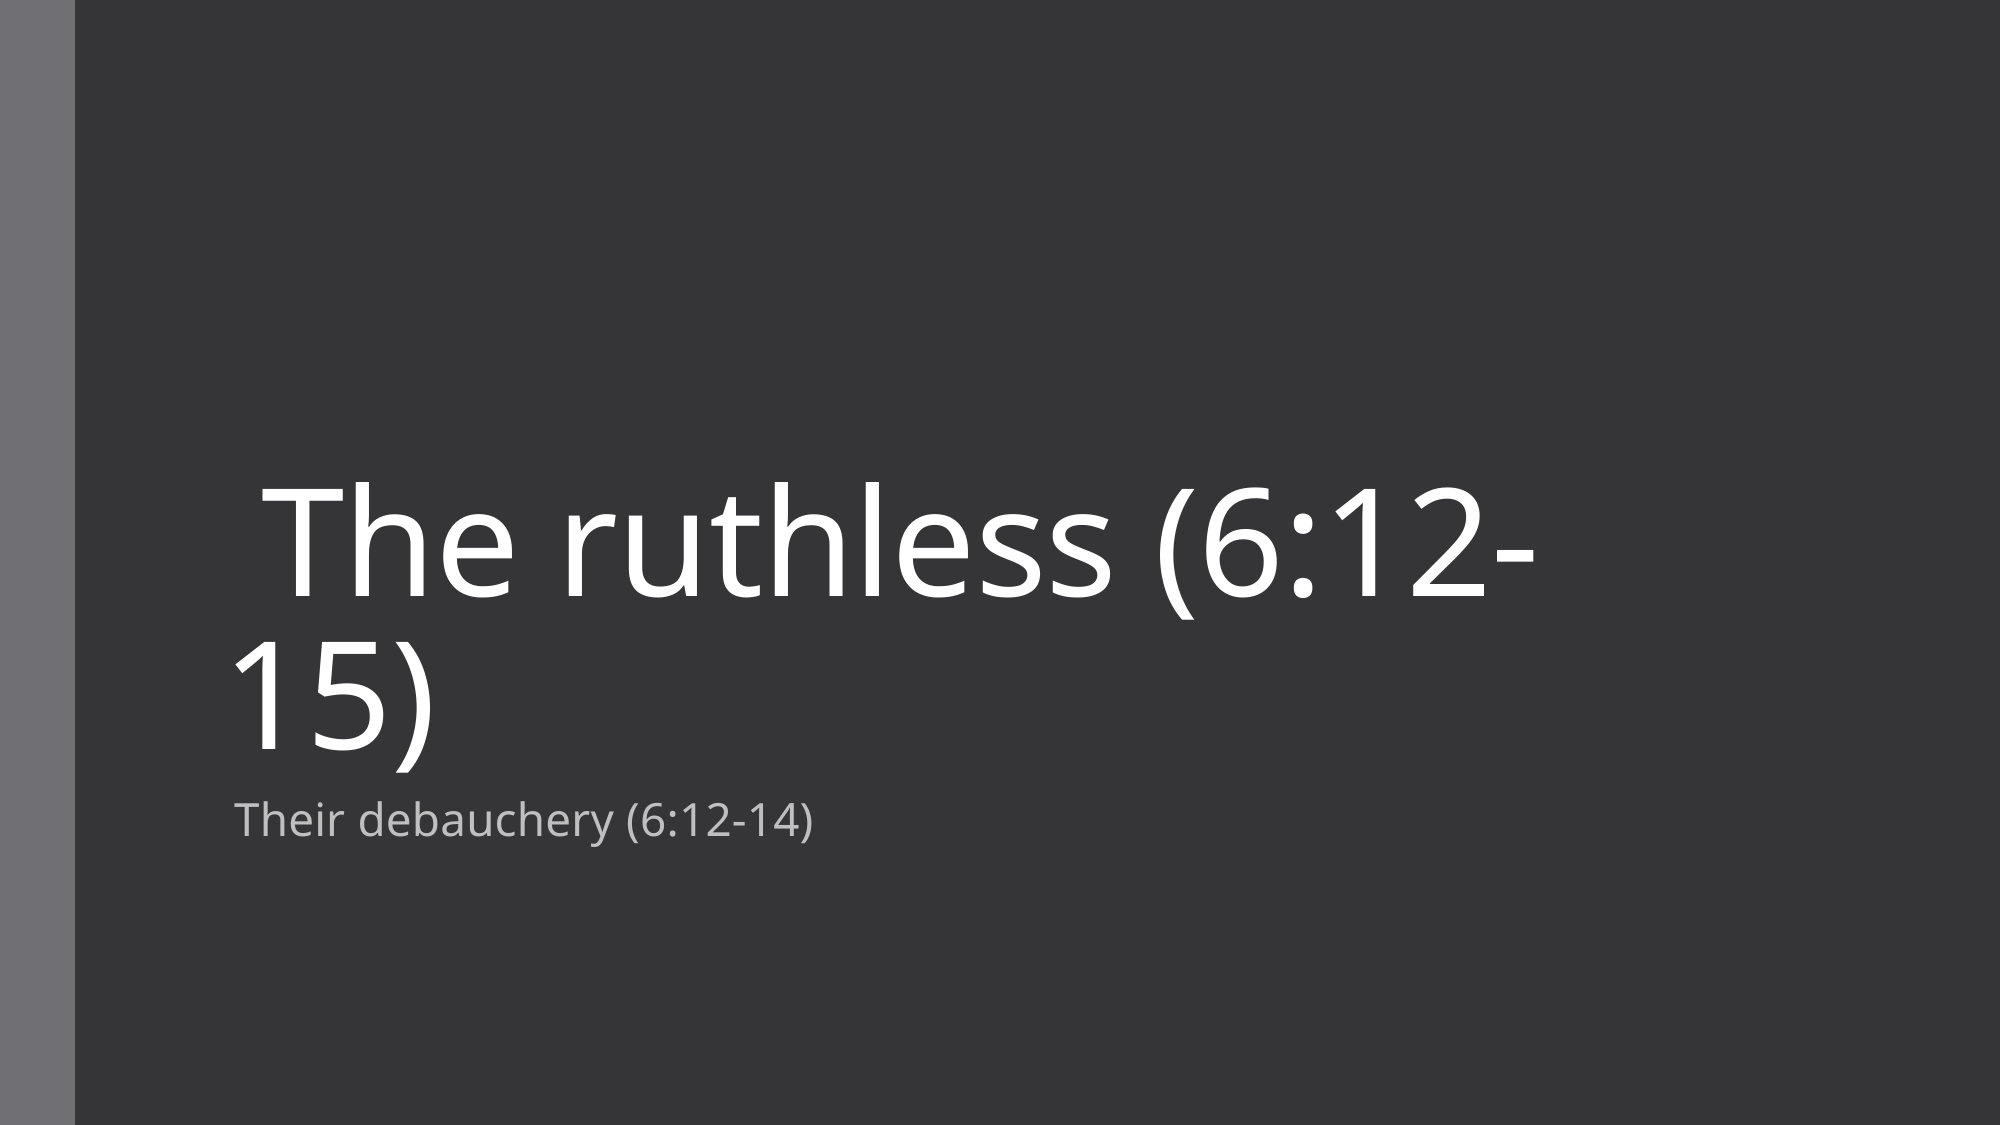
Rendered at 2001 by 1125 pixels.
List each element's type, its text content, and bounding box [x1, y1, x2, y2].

title The ruthless (6:12-15) [206, 124, 1752, 787]
subtitle Their debauchery (6:12-14) [206, 787, 1752, 1066]
